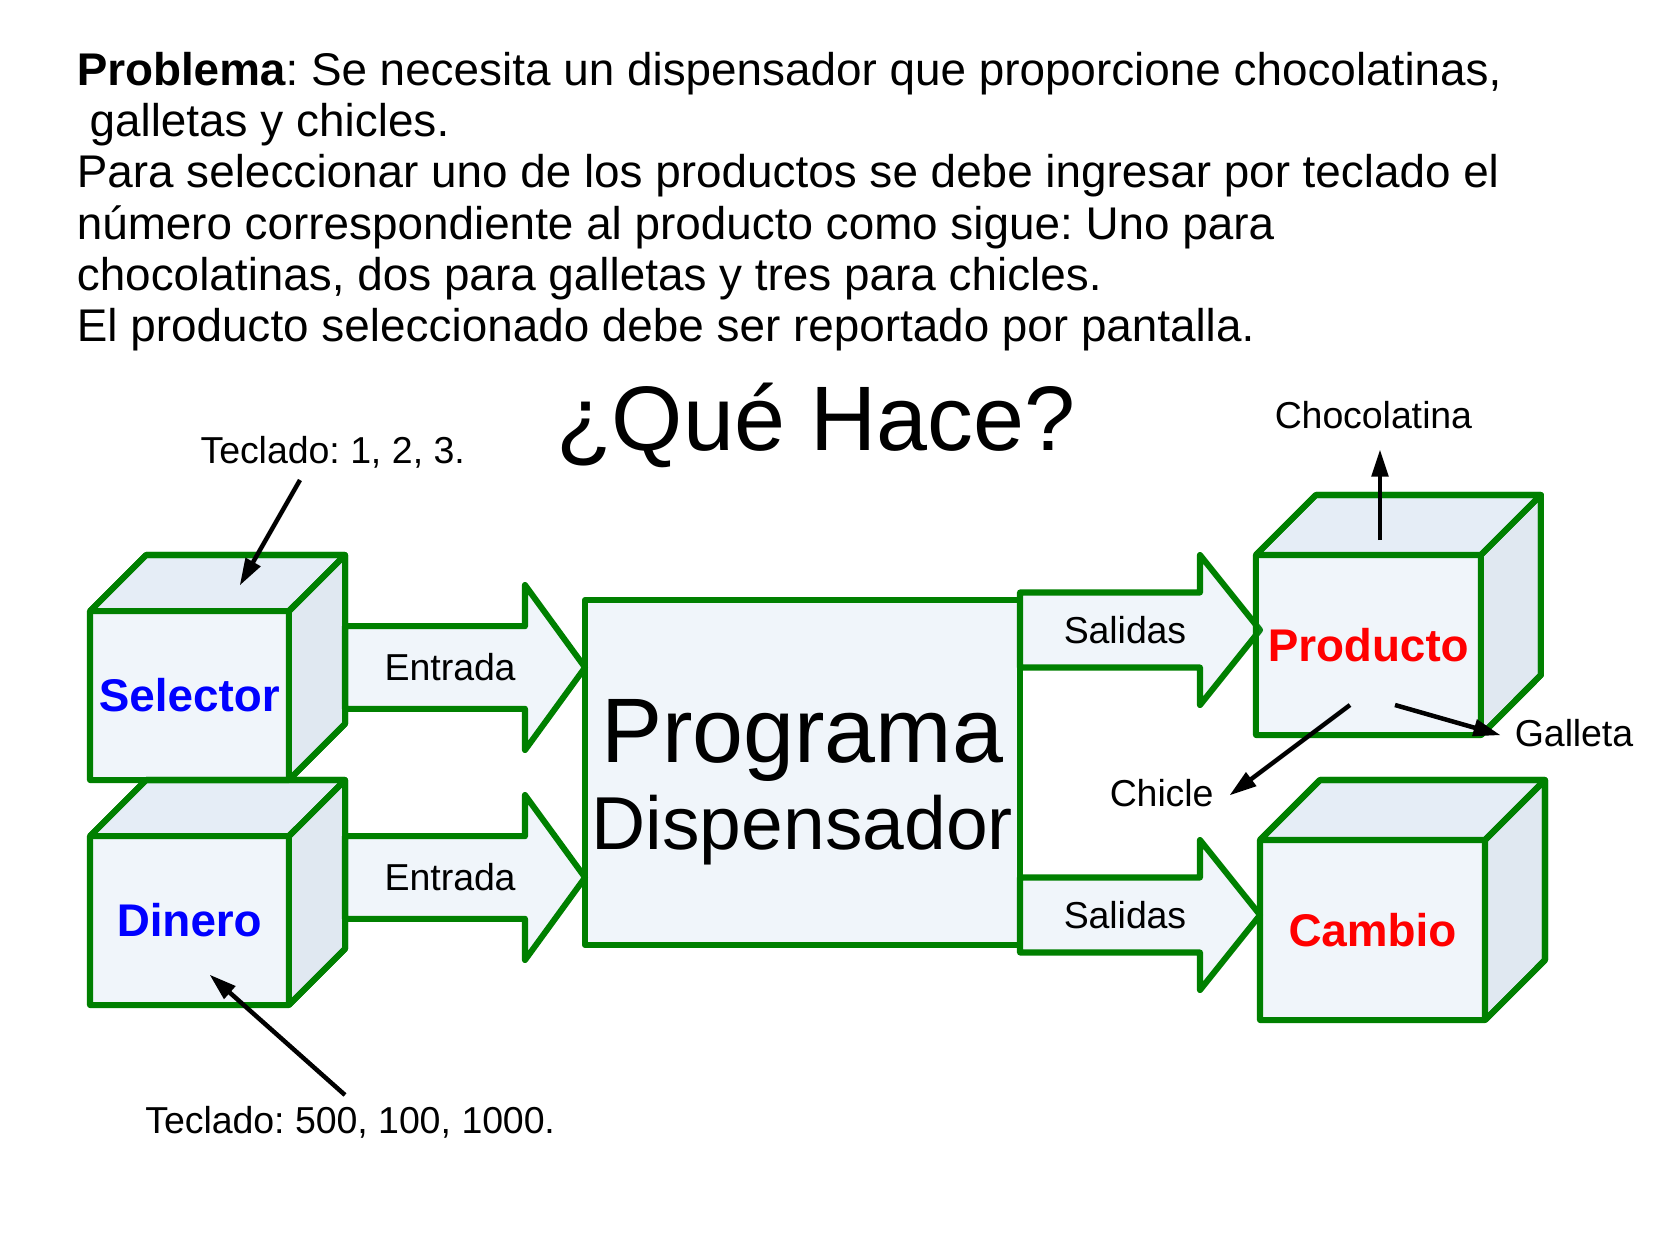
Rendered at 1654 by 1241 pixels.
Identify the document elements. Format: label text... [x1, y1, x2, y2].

text_box Salidas [1020, 840, 1260, 991]
text_box Entrada [345, 795, 586, 961]
subtitle Problema: Se necesita un dispensador que proporcione chocolatinas, galletas y chicles. Para seleccionar uno de los productos se debe ingresar por teclado el número correspondiente al producto como sigue: Uno para chocolatinas, dos para galletas y tres para chicles. El producto seleccionado debe ser reportado por pantalla. [76, 43, 1510, 352]
text_box Salidas [1020, 555, 1255, 706]
text_box Programa Dispensador [585, 600, 1021, 946]
text_box Selector [90, 612, 288, 781]
text_box Galleta [1500, 705, 1649, 762]
text_box Chicle [1095, 765, 1240, 822]
text_box Dinero [90, 837, 288, 1006]
text_box Entrada [346, 585, 586, 751]
text_box Cambio [1260, 841, 1485, 1021]
title ¿Qué Hace? [71, 315, 1561, 523]
text_box Producto [1255, 556, 1480, 736]
text_box Teclado: 500, 100, 1000. [105, 1071, 571, 1171]
text_box Teclado: 1, 2, 3. [90, 420, 481, 481]
text_box Chocolatina [1260, 375, 1516, 456]
